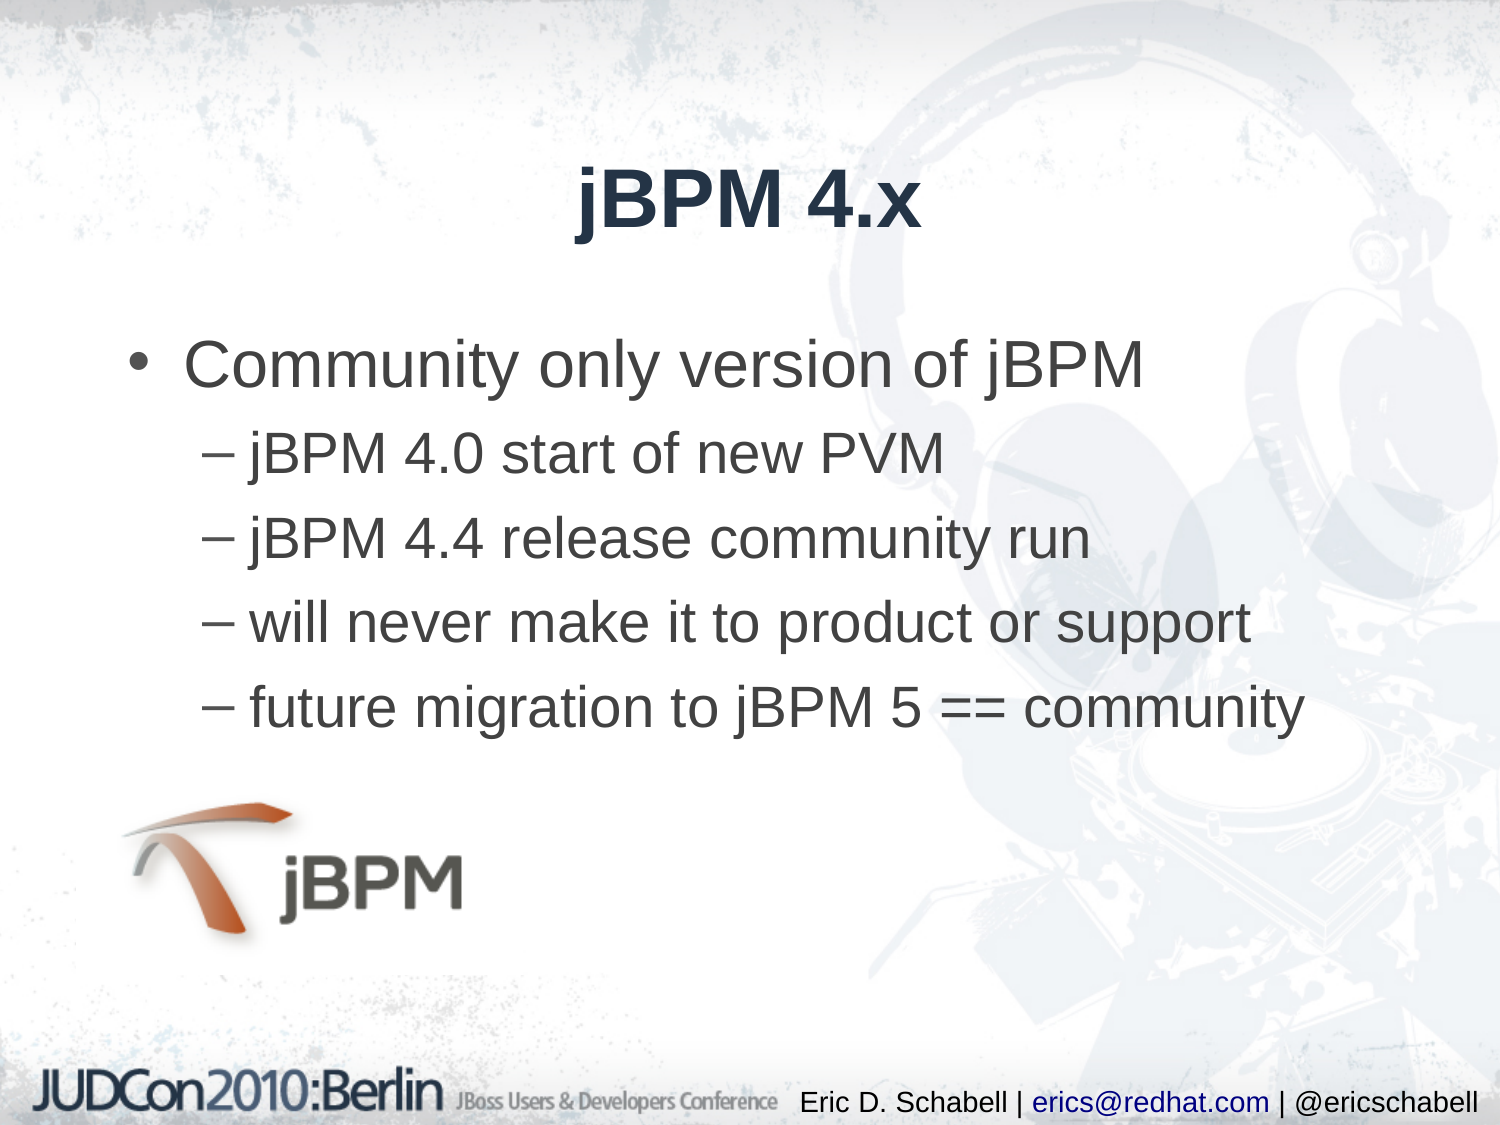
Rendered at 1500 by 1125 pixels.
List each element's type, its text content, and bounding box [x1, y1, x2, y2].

title jBPM 4.x [112, 68, 1388, 313]
picture [0, 0, 1500, 1125]
list Community only version of jBPM jBPM 4.0 start of new PVM jBPM 4.4 release community run will never make it to product or support future migration to jBPM 5 == community [112, 313, 1388, 989]
